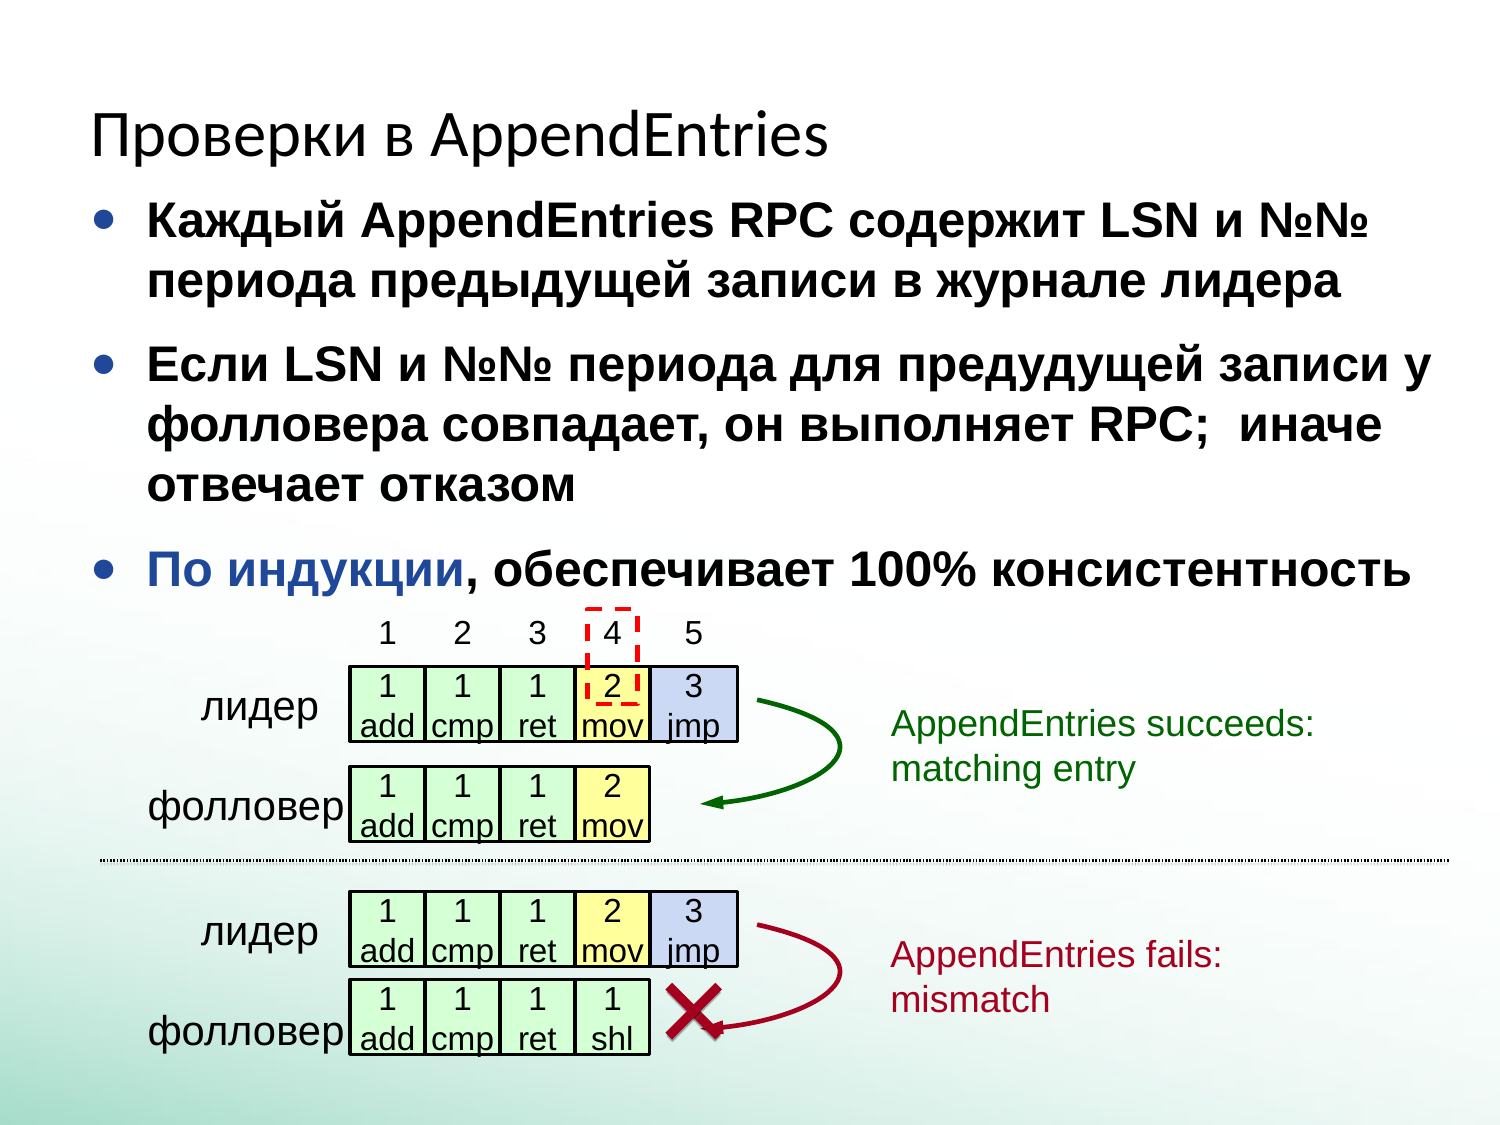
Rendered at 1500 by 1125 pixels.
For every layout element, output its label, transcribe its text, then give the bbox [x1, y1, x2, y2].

text_box фолловер [327, 1025, 339, 1043]
text_box 1 cmp [480, 821, 489, 835]
list Каждый AppendEntries RPC содержит LSN и №№ периода предыдущей записи в журнале лидера Если LSN и №№ периода для предудущей записи у фолловера совпадает, он выполняет RPC; иначе отвечает отказом По индукции, обеспечивает 100% консистентность [75, 179, 1458, 580]
text_box 1 add [349, 766, 424, 842]
text_box 1 ret [499, 766, 574, 842]
text_box фолловер [153, 1025, 162, 1043]
text_box 1 add [349, 666, 424, 742]
text_box 1 add [349, 891, 424, 967]
text_box 3 jmp [650, 891, 738, 967]
text_box 2 mov [574, 766, 650, 842]
text_box фолловер [166, 1025, 176, 1043]
text_box 4 [574, 603, 649, 659]
text_box AppendEntries fails: mismatch [875, 922, 1239, 1028]
text_box 2 mov [574, 891, 650, 967]
text_box 1 cmp [480, 721, 489, 735]
text_box 1 cmp [480, 1034, 489, 1048]
text_box 3 jmp [706, 721, 715, 735]
text_box 5 [649, 603, 738, 659]
text_box лидер [301, 700, 313, 718]
text_box фолловер [166, 800, 176, 818]
text_box 3 jmp [650, 666, 738, 742]
text_box фолловер [153, 800, 162, 818]
text_box 3 [499, 603, 574, 659]
text_box 1 cmp [424, 891, 499, 967]
text_box лидер [200, 678, 320, 729]
text_box лидер [301, 925, 313, 943]
title Проверки в AppendEntries [75, 79, 1425, 180]
text_box 1 ret [499, 979, 574, 1055]
text_box 1 cmp [424, 666, 499, 742]
text_box 1 cmp [424, 766, 499, 842]
picture [0, 0, 1500, 1125]
text_box 2 [424, 603, 499, 659]
text_box 1 ret [499, 666, 574, 742]
text_box 1 cmp [480, 946, 489, 960]
text_box 1 cmp [424, 979, 499, 1055]
text_box фолловер [147, 1003, 345, 1054]
text_box 1 [349, 603, 424, 659]
text_box 1 ret [499, 891, 574, 967]
text_box 3 jmp [706, 946, 715, 960]
text_box фолловер [327, 800, 339, 818]
text_box лидер [200, 903, 320, 954]
text_box 1 add [349, 979, 424, 1055]
text_box AppendEntries succeeds: matching entry [876, 691, 1331, 797]
text_box фолловер [147, 778, 345, 829]
text_box 2 mov [574, 666, 650, 742]
text_box 1 shl [574, 979, 650, 1055]
